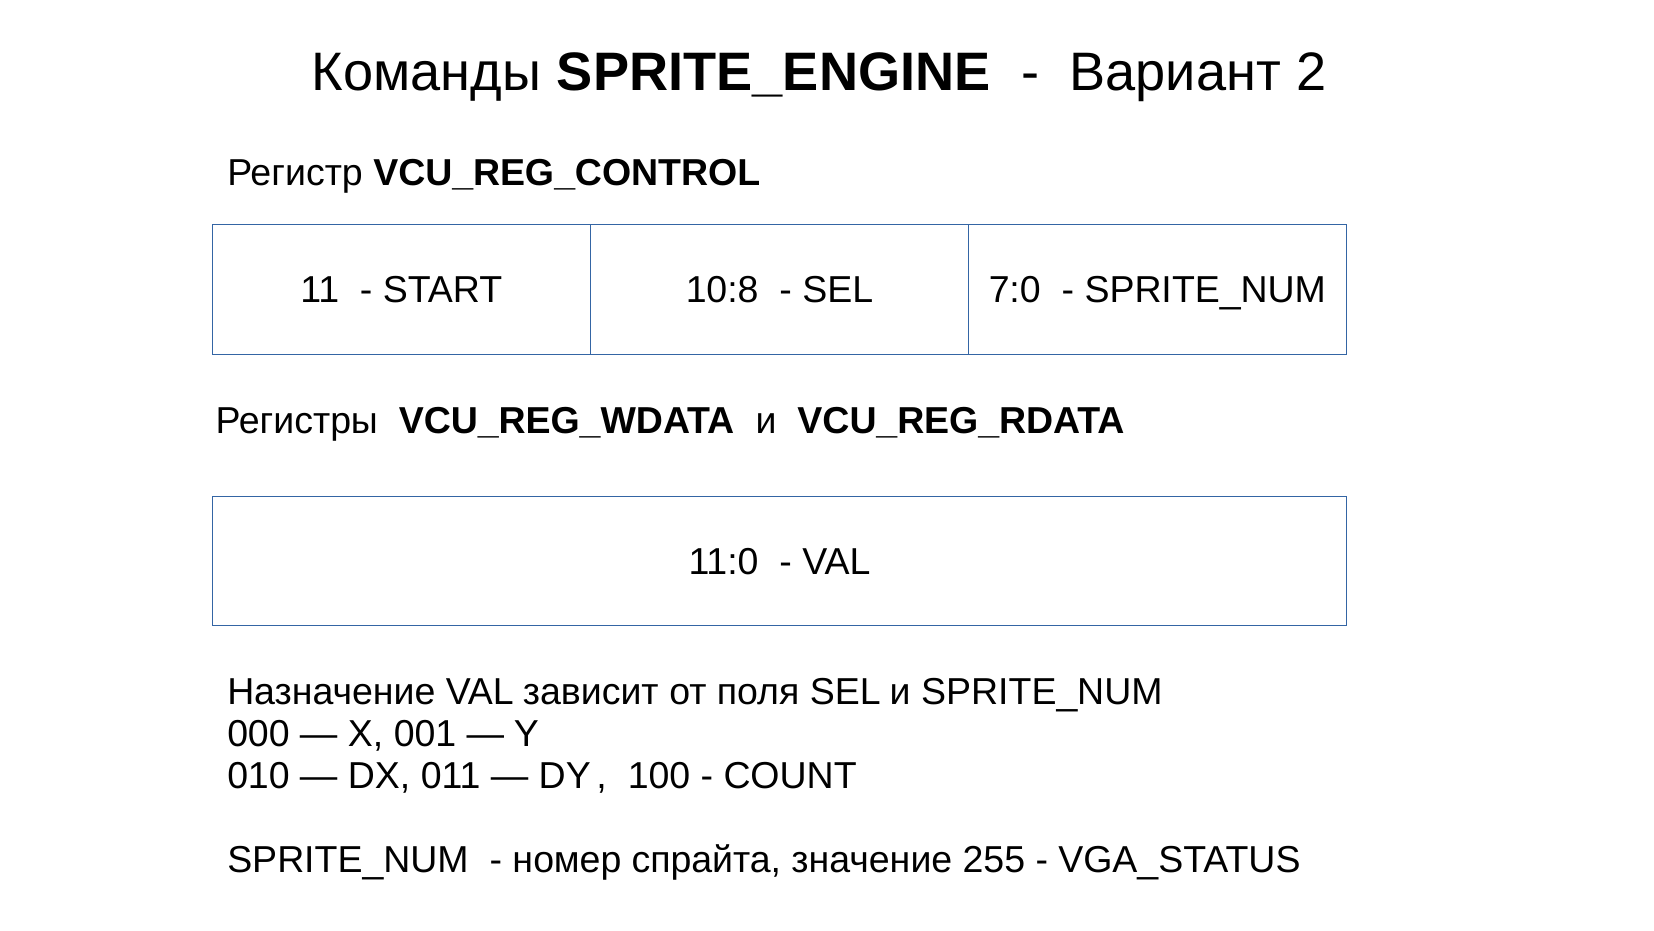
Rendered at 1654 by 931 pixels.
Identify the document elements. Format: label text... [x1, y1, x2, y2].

text_box 7:0 - SPRITE_NUM [969, 224, 1347, 355]
text_box Регистры VCU_REG_WDATA и VCU_REG_RDATA [200, 392, 1150, 449]
text_box 11 - START [212, 224, 591, 355]
title Команды SPRITE_ENGINE - Вариант 2 [82, 37, 1571, 107]
text_box 10:8 - SEL [591, 224, 969, 355]
text_box 11:0 - VAL [212, 496, 1347, 626]
text_box Регистр VCU_REG_CONTROL [212, 144, 776, 201]
text_box Назначение VAL зависит от поля SEL и SPRITE_NUM 000 — X, 001 — Y 010 — DX, 011 — DY , 100 - COUNT SPRITE_NUM - номер спрайта, значение 255 - VGA_STATUS [212, 663, 1317, 886]
